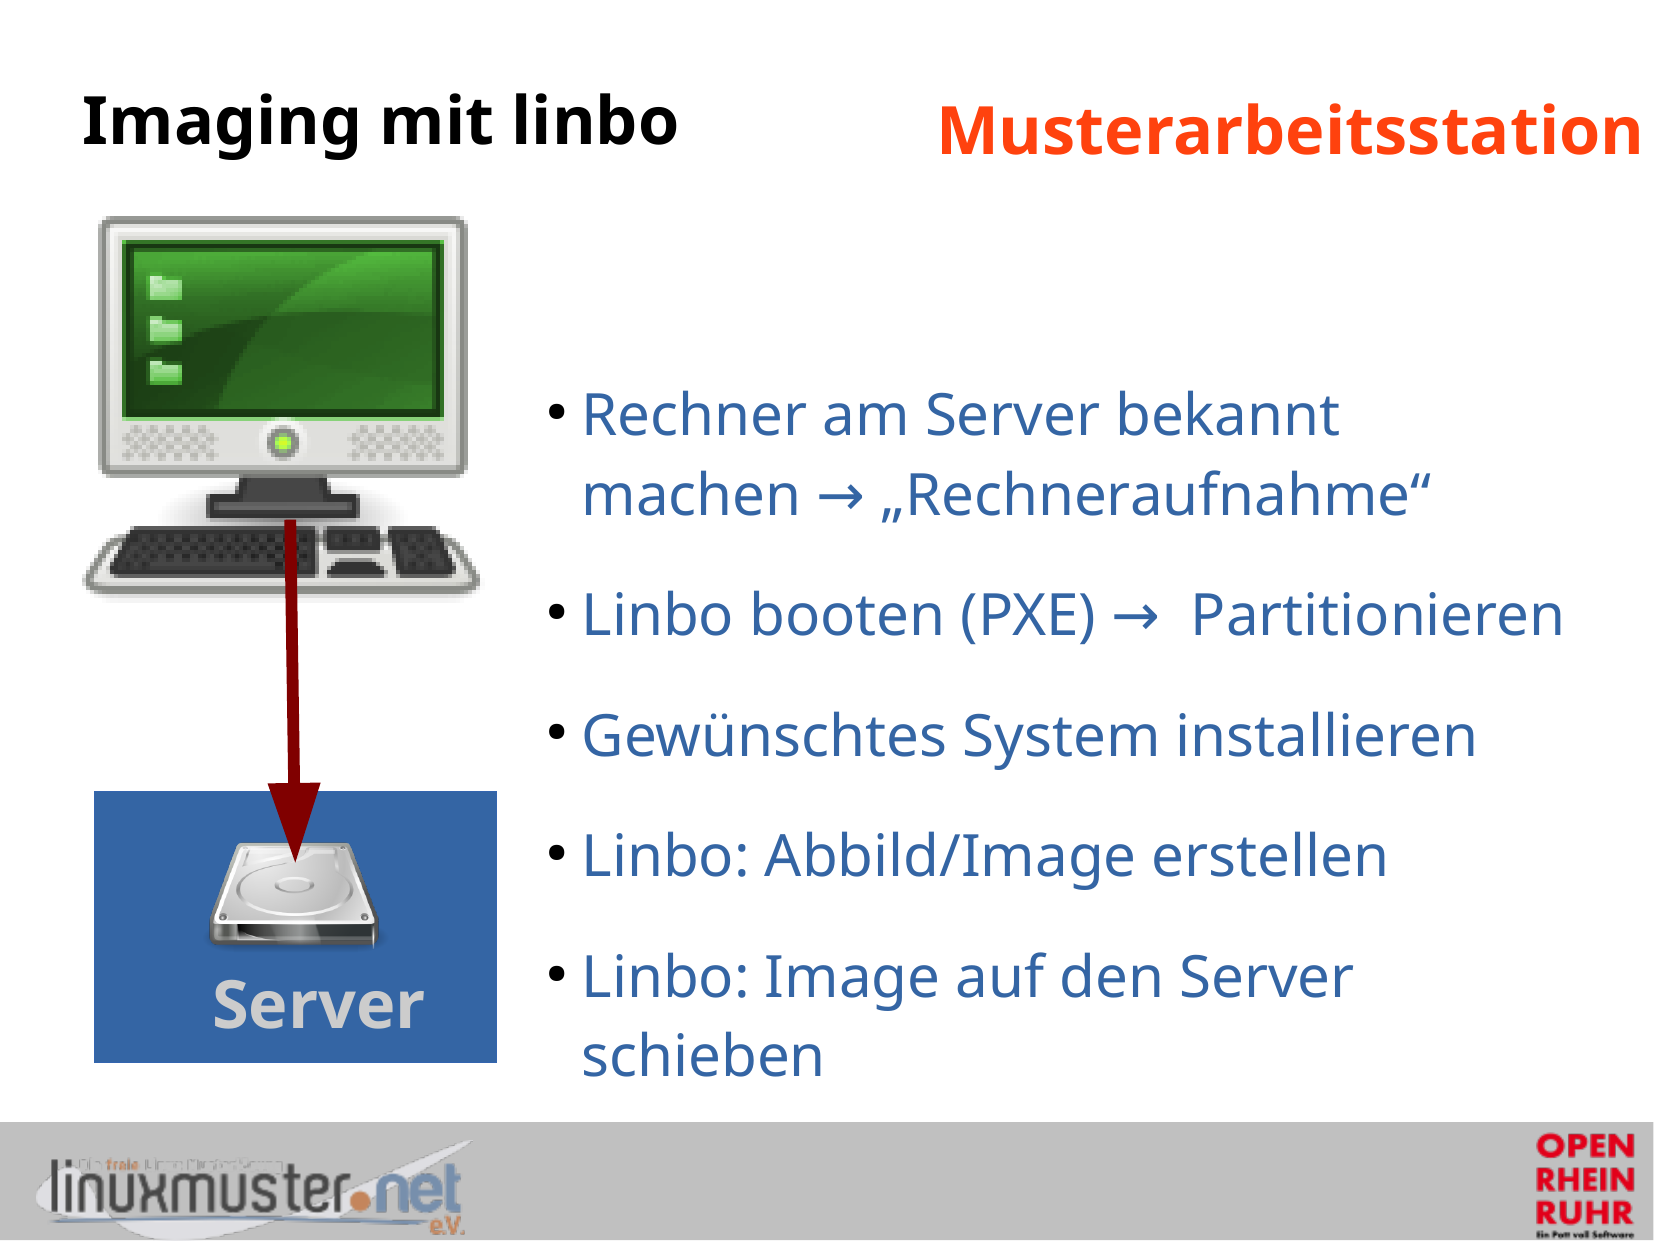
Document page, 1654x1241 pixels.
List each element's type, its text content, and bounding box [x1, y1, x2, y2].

picture [36, 1140, 473, 1241]
text_box Server [197, 949, 402, 1040]
picture [201, 791, 390, 949]
picture [82, 200, 485, 603]
picture [1535, 1131, 1636, 1241]
text_box Rechner am Server bekannt machen → „Rechneraufnahme“ Linbo booten (PXE) → Partitionieren Gewünschtes System installieren Linbo: Abbild/Image erstellen Linbo: Image auf den Server schieben [531, 366, 1595, 942]
text_box [94, 791, 497, 1063]
title Imaging mit linbo [82, 49, 1571, 189]
text_box Musterarbeitsstation [921, 75, 1630, 166]
